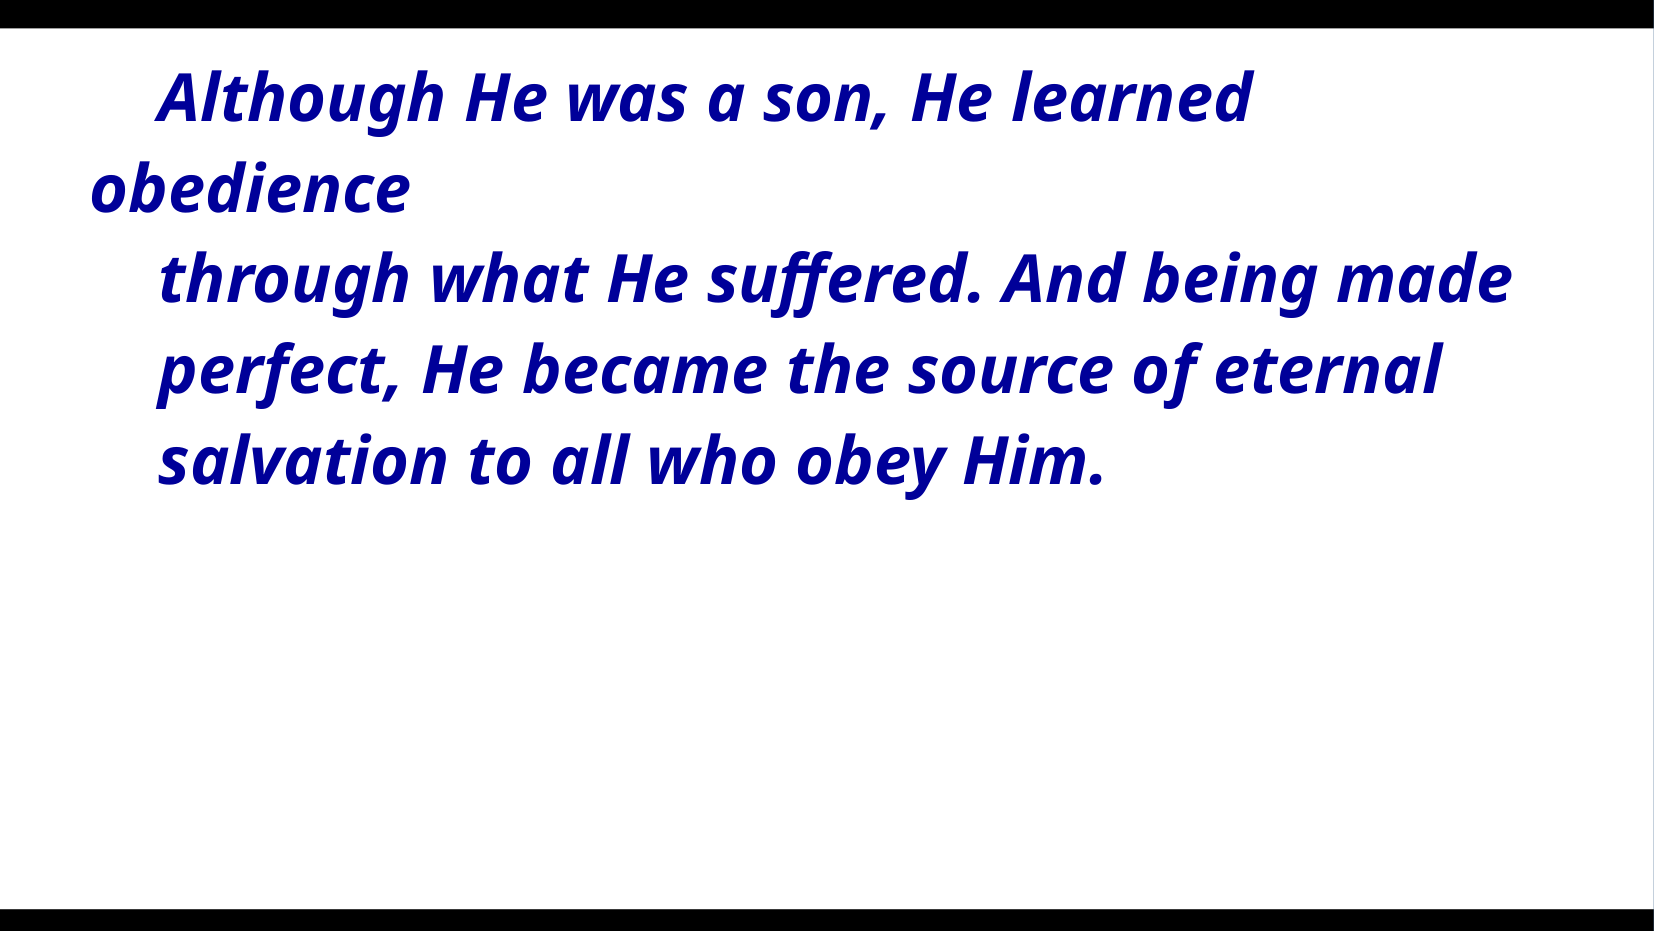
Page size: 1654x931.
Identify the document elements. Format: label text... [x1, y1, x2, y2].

text_box Although He was a son, He learned obedience through what He suffered. And being made perfect, He became the source of eternal salvation to all who obey Him. [75, 42, 1561, 413]
picture [0, 0, 1654, 931]
